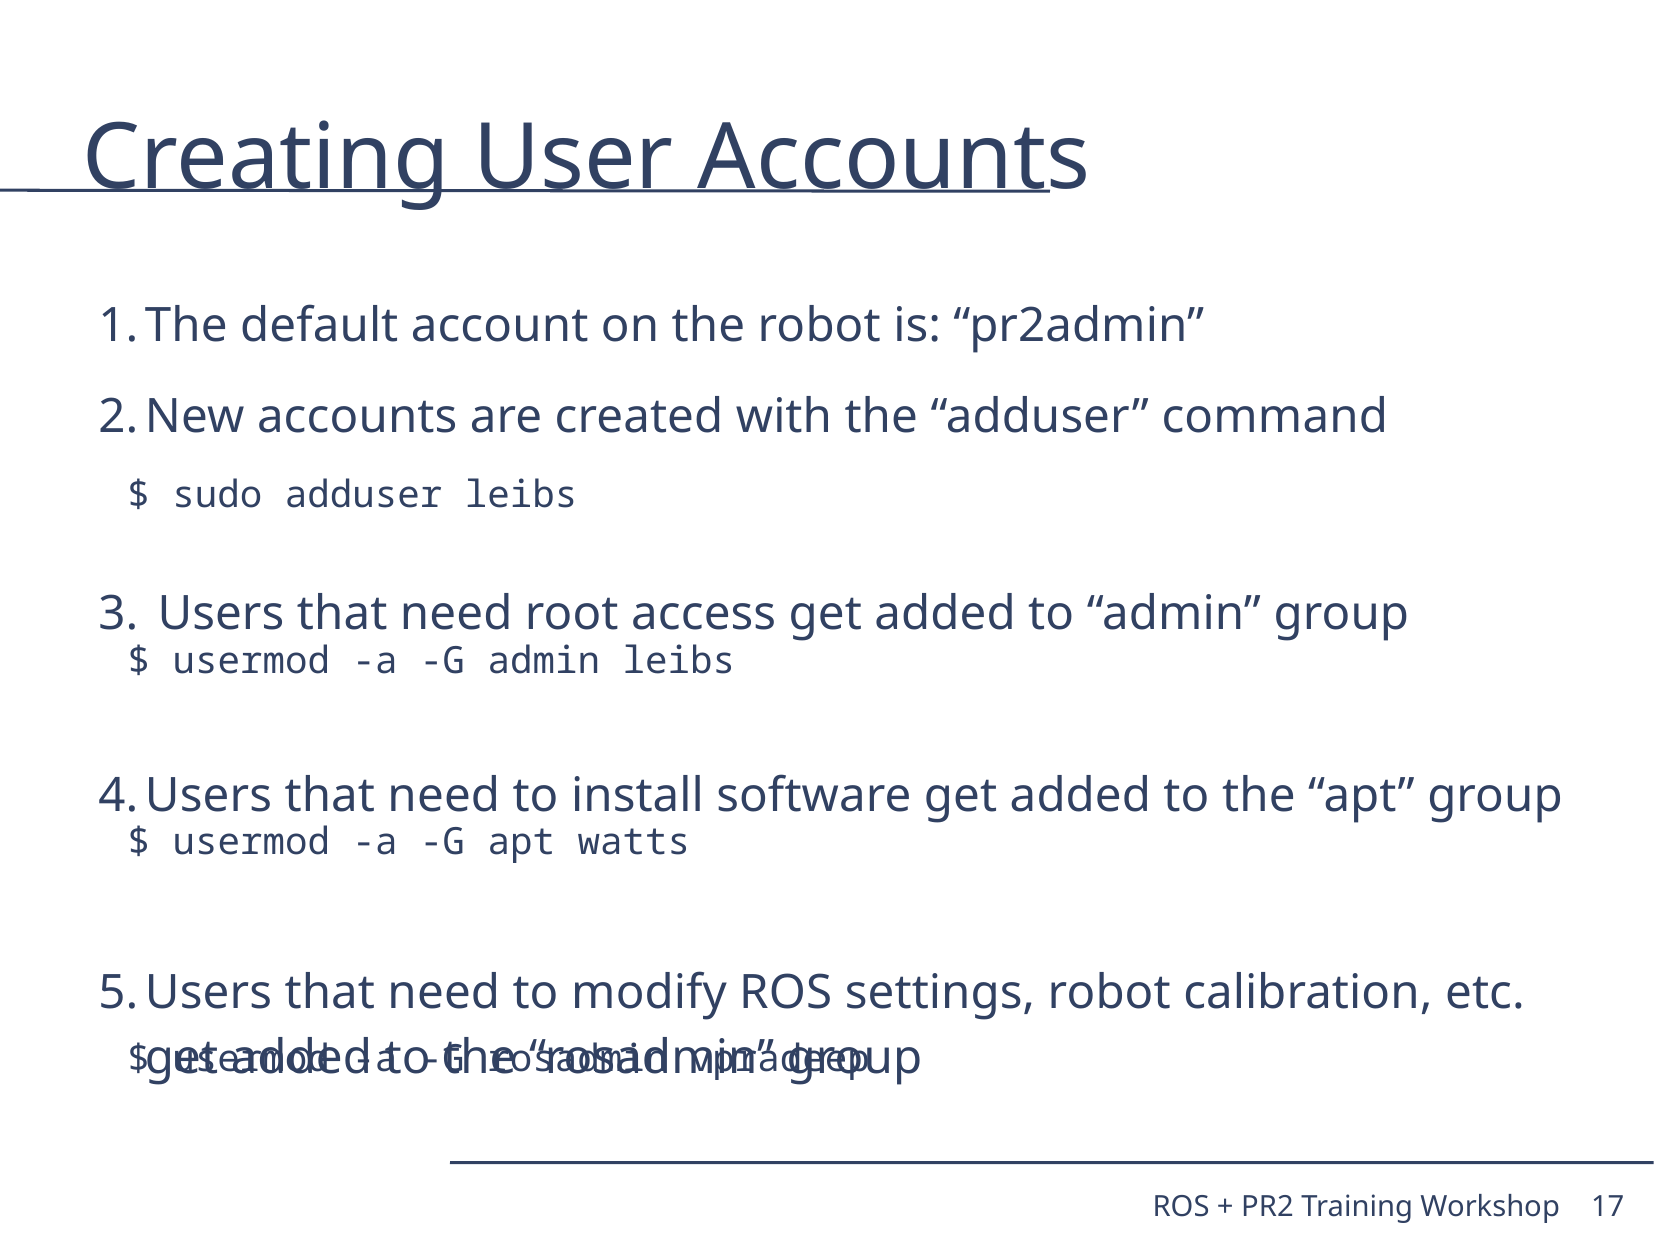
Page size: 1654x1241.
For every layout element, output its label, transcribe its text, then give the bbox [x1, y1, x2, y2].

text_box $ usermod -a -G apt watts [112, 807, 751, 883]
text_box $ usermod -a -G admin leibs [112, 625, 751, 701]
text_box $ sudo adduser leibs [112, 460, 751, 563]
title Creating User Accounts [82, 49, 1571, 257]
list The default account on the robot is: “pr2admin” New accounts are created with the “adduser” command Users that need root access get added to “admin” group Users that need to install software get added to the “apt” group Users that need to modify ROS settings, robot calibration, etc. get added to the “rosadmin” group [82, 290, 1571, 1109]
text_box $ usermod -a -G rosadmin vpradeep [112, 1024, 938, 1100]
